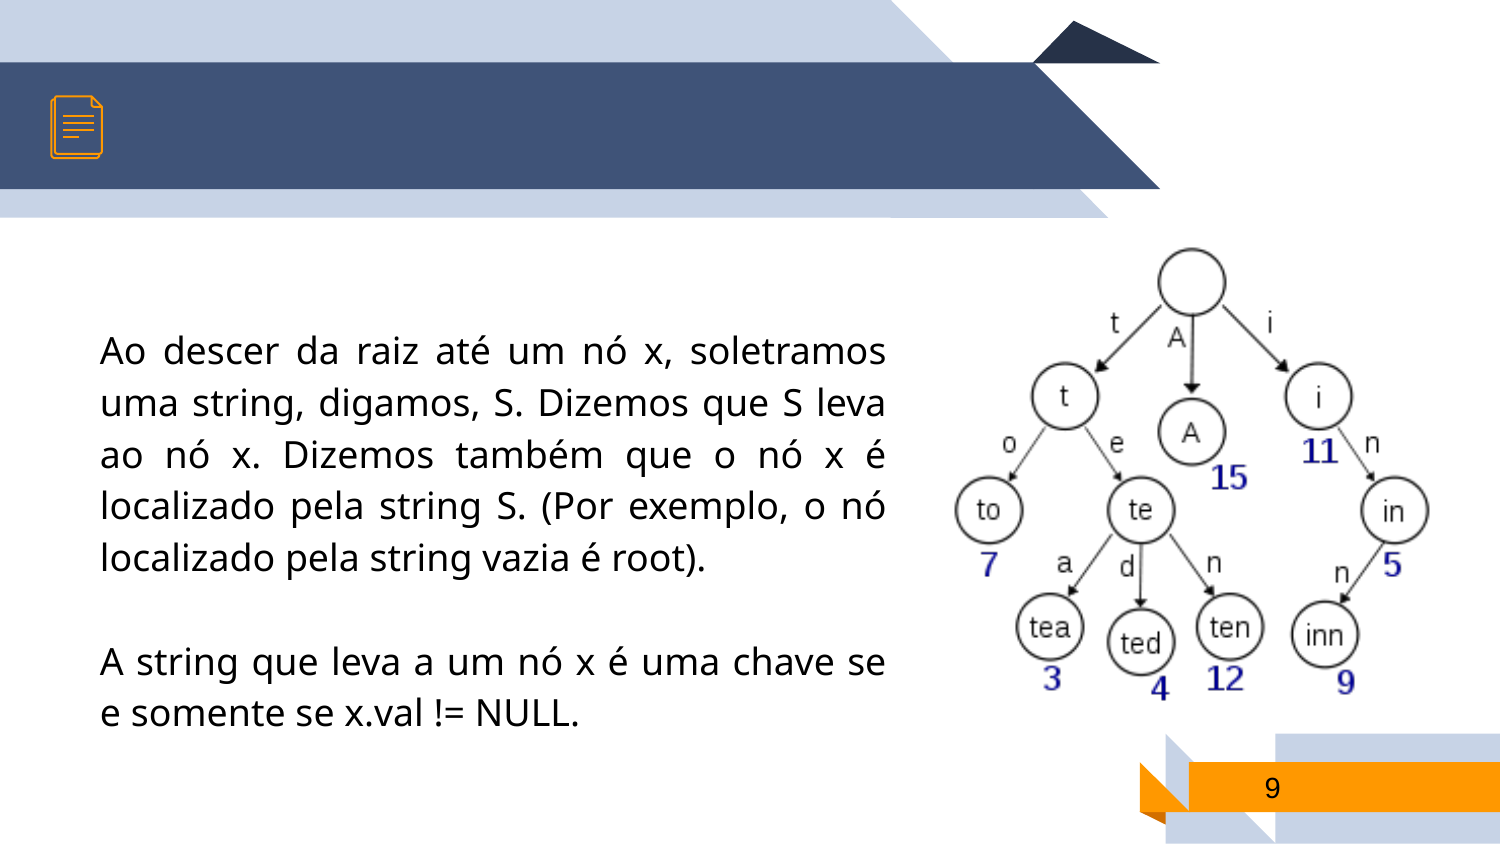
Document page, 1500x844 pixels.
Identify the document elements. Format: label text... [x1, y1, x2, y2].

picture [939, 236, 1446, 711]
list Ao descer da raiz até um nó x, soletramos uma string, digamos, S. Dizemos que S leva ao nó x. Dizemos também que o nó x é localizado pela string S. (Por exemplo, o nó localizado pela string vazia é root). A string que leva a um nó x é uma chave se e somente se x.val != NULL. [84, 305, 903, 696]
slide_number <number> [1249, 760, 1494, 813]
